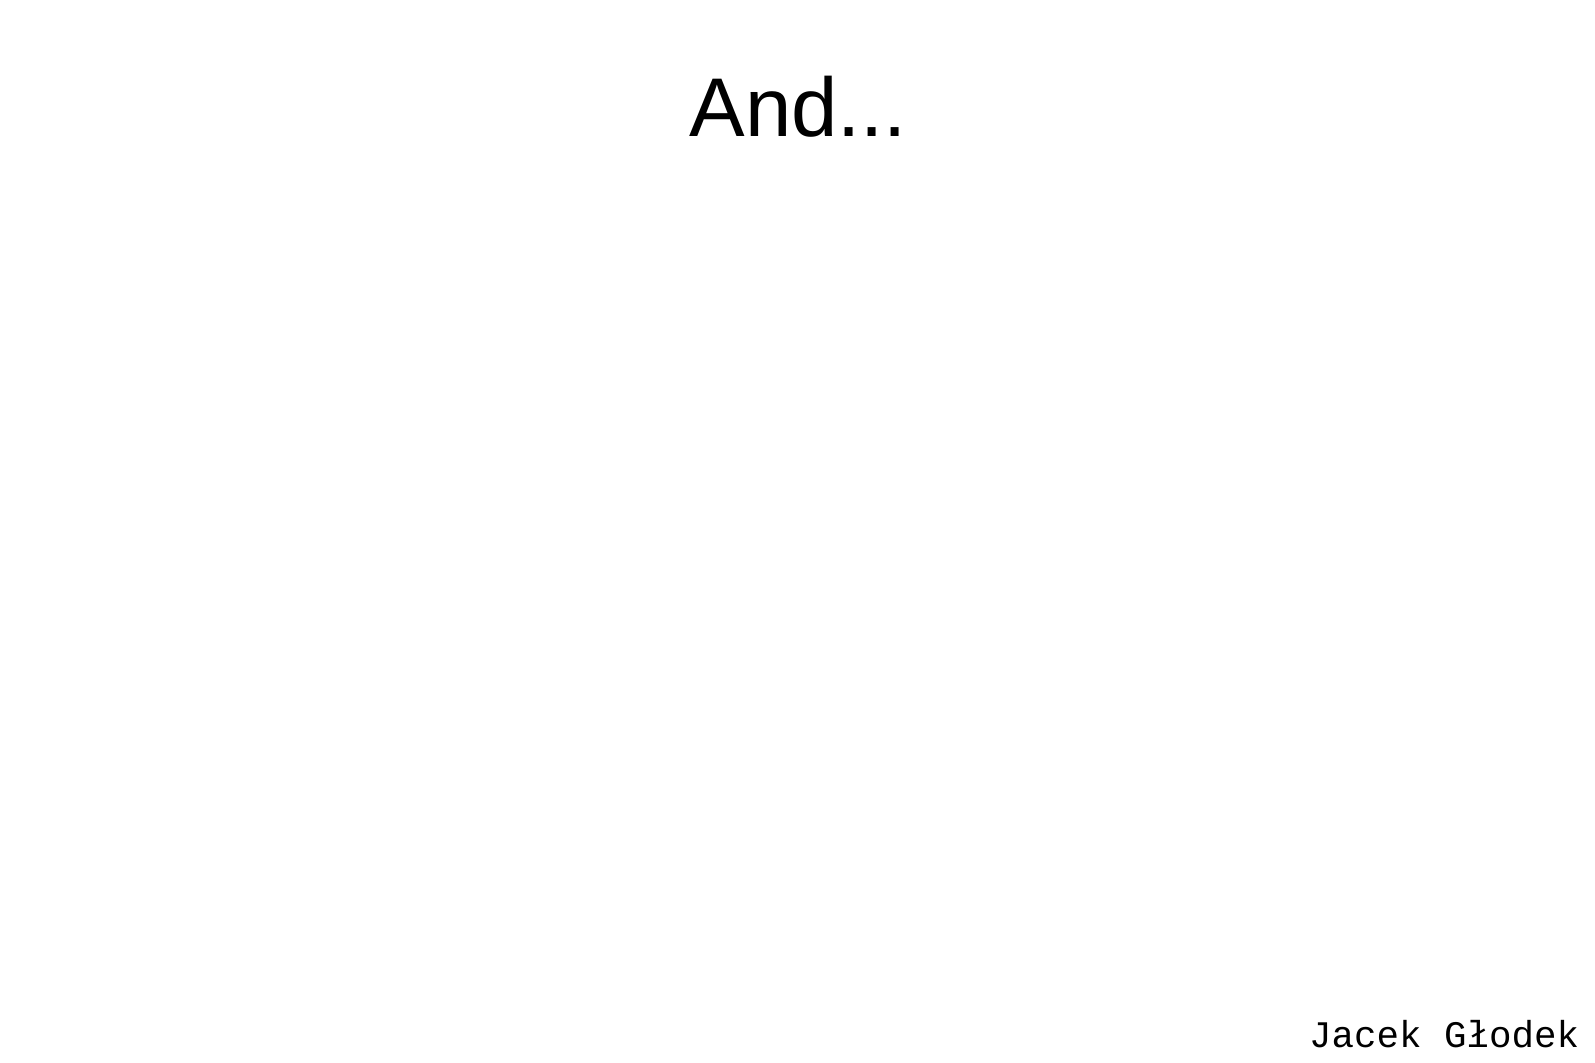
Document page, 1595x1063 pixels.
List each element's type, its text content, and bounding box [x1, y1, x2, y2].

text_box And... [67, 53, 1530, 162]
text_box Jacek Głodek [1294, 1008, 1595, 1063]
